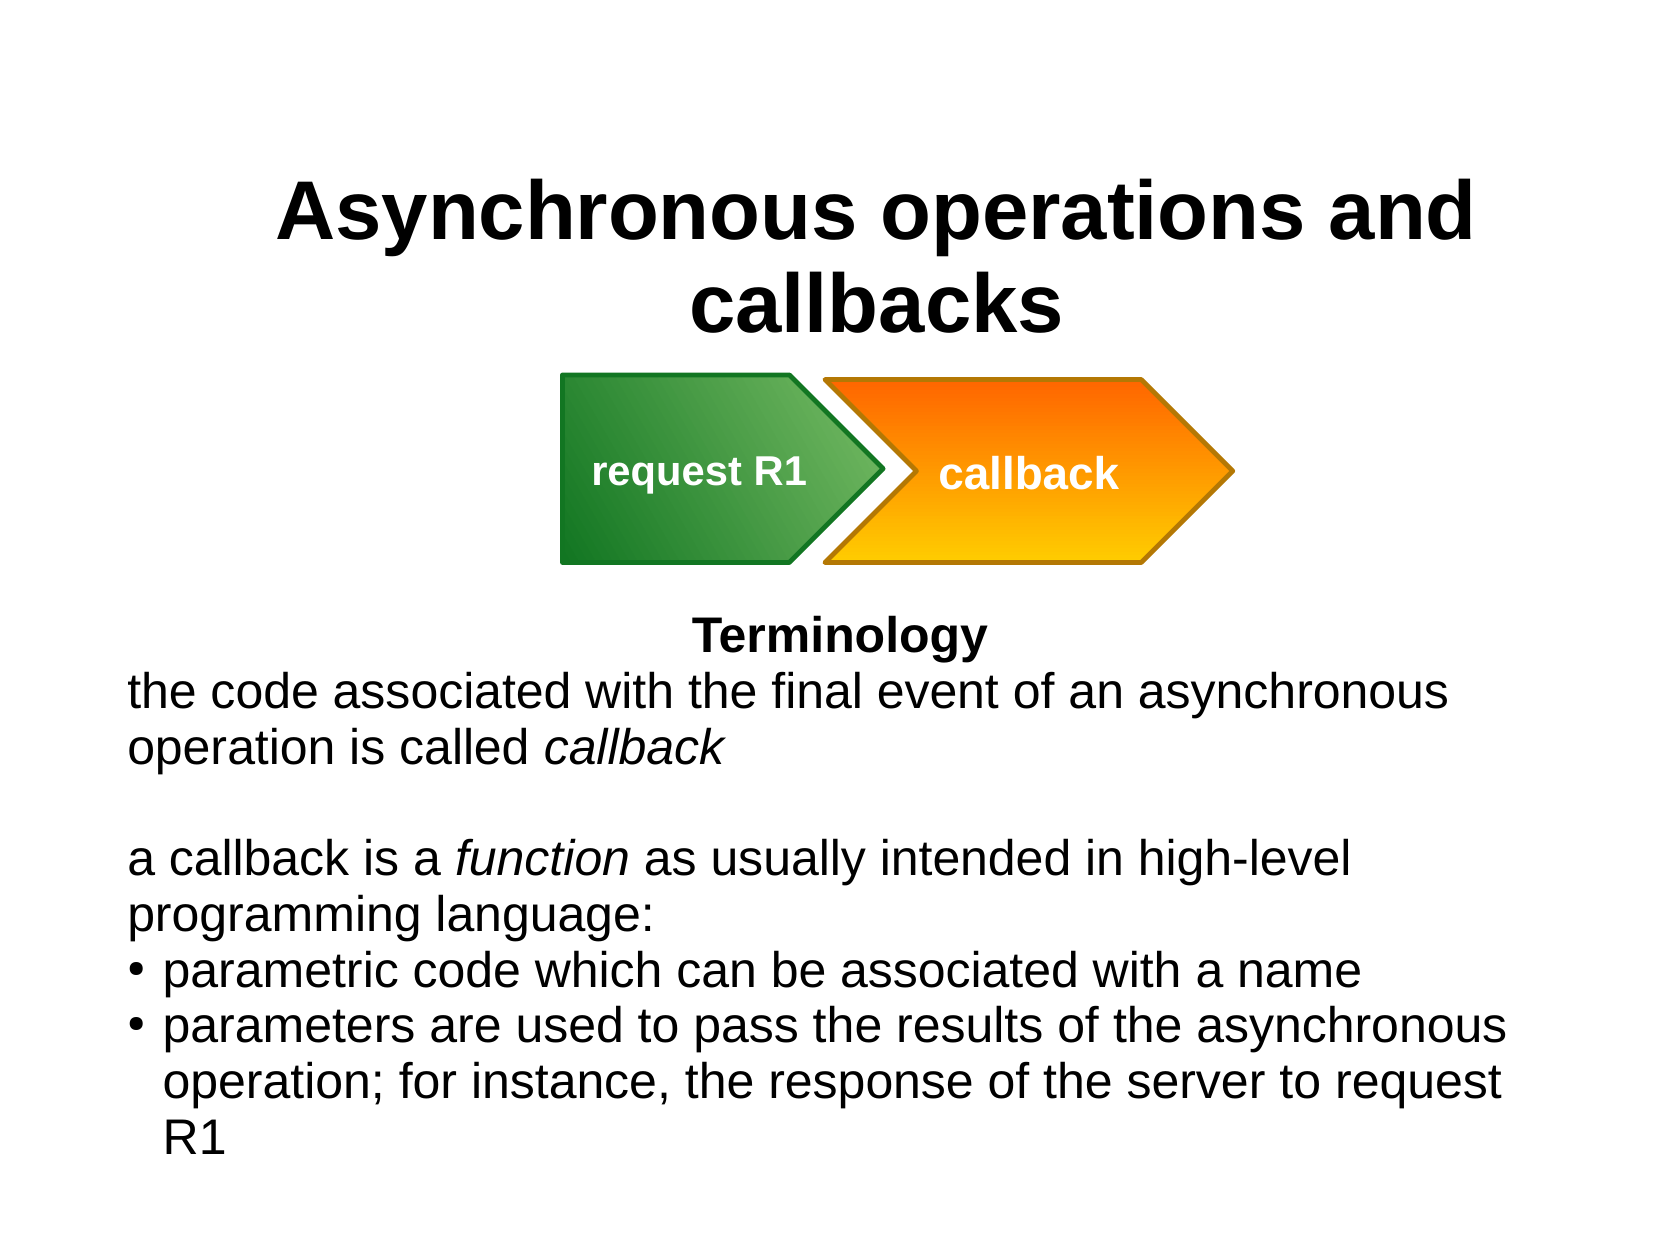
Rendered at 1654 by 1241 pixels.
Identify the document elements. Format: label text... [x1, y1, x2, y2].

text_box callback [824, 379, 1233, 563]
text_box Asynchronous operations and callbacks [188, 208, 1565, 302]
text_box request R1 [562, 374, 884, 563]
text_box Terminology the code associated with the final event of an asynchronous operation is called callback a callback is a function as usually intended in high-level programming language: parametric code which can be associated with a name parameters are used to pass the results of the asynchronous operation; for instance, the response of the server to request R1 [112, 600, 1568, 1229]
